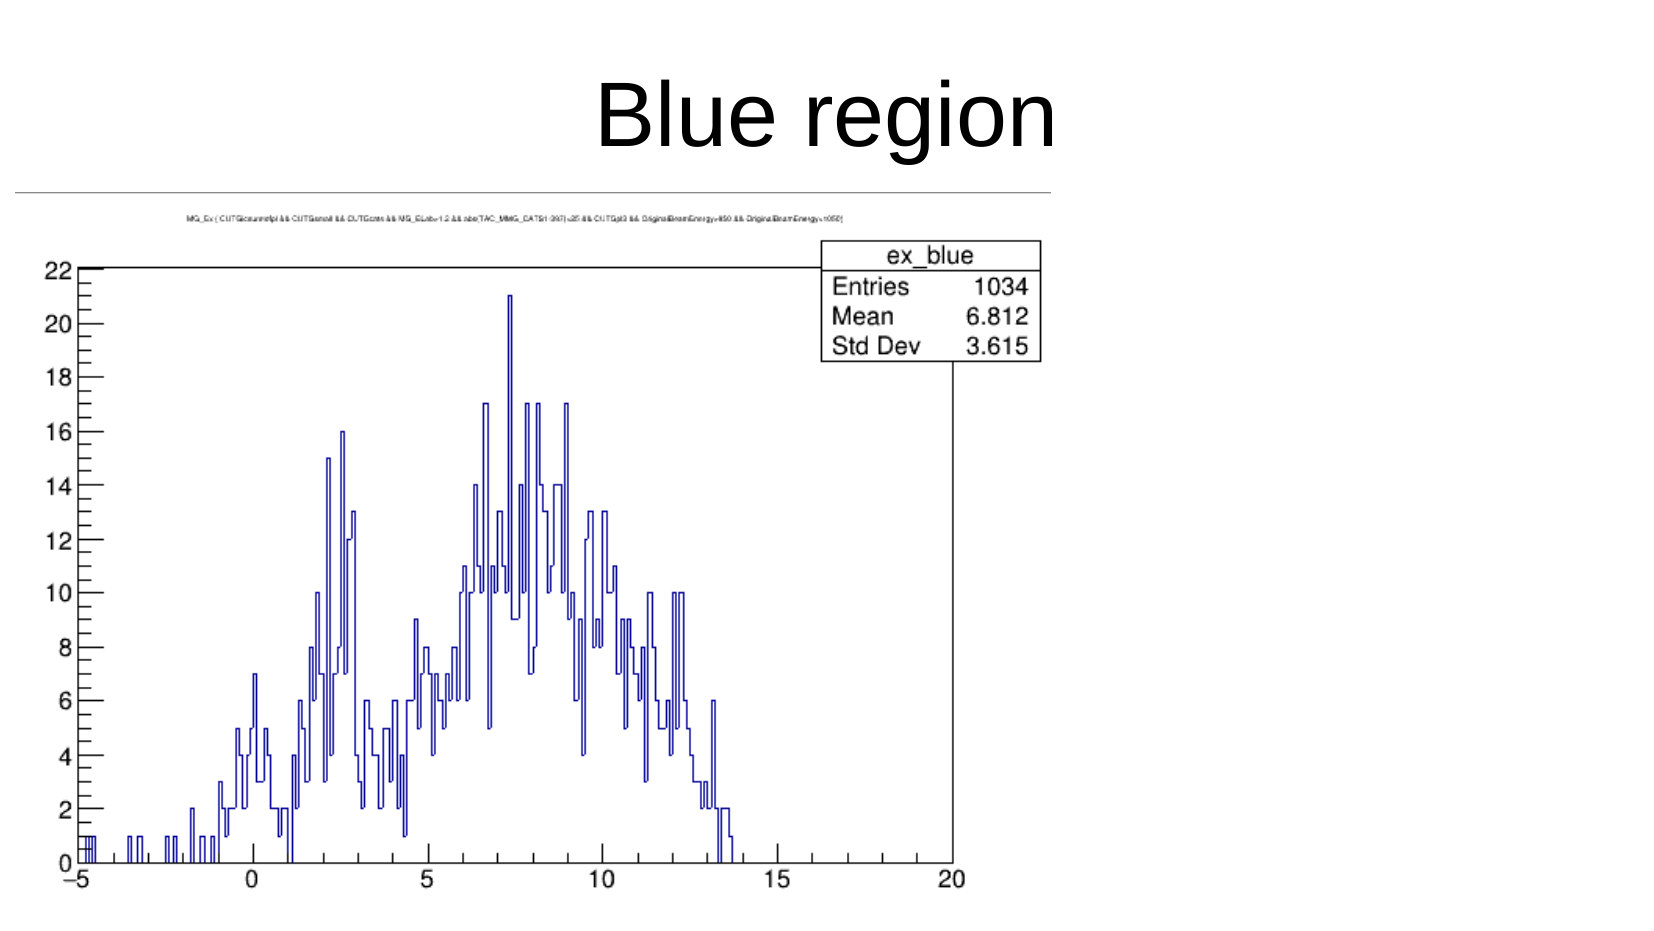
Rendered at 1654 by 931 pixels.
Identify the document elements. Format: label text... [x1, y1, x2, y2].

picture [15, 192, 1051, 922]
title Blue region [82, 37, 1571, 193]
